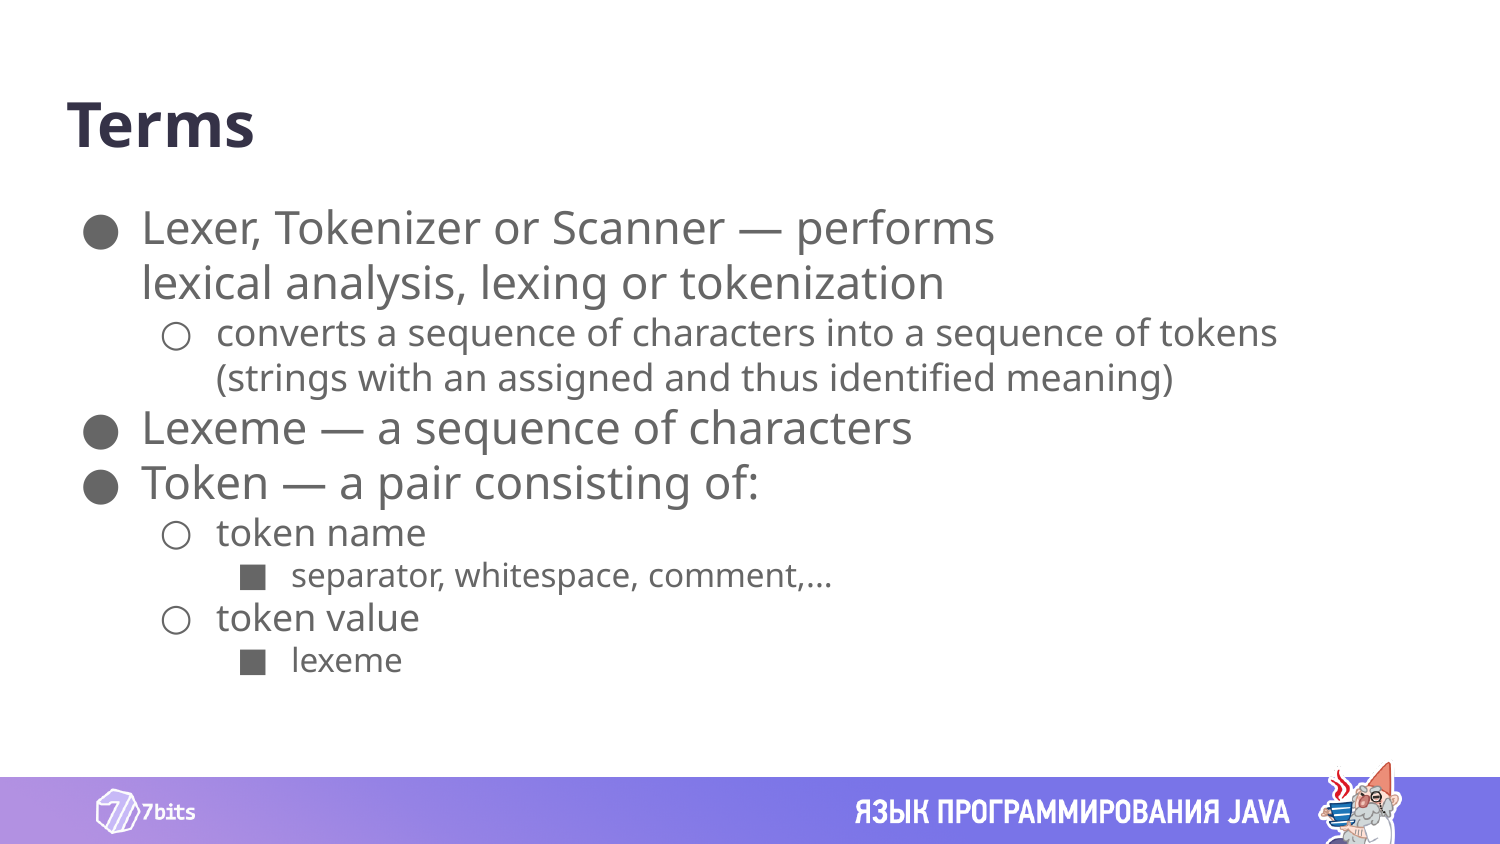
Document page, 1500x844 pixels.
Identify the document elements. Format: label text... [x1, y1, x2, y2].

title Terms [51, 69, 1449, 164]
list Lexer, Tokenizer or Scanner — performs lexical analysis, lexing or tokenization converts a sequence of characters into a sequence of tokens (strings with an assigned and thus identified meaning) Lexeme — a sequence of characters Token — a pair consisting of: token name separator, whitespace, comment,... token value lexeme [51, 184, 1449, 745]
picture [0, 717, 1500, 844]
